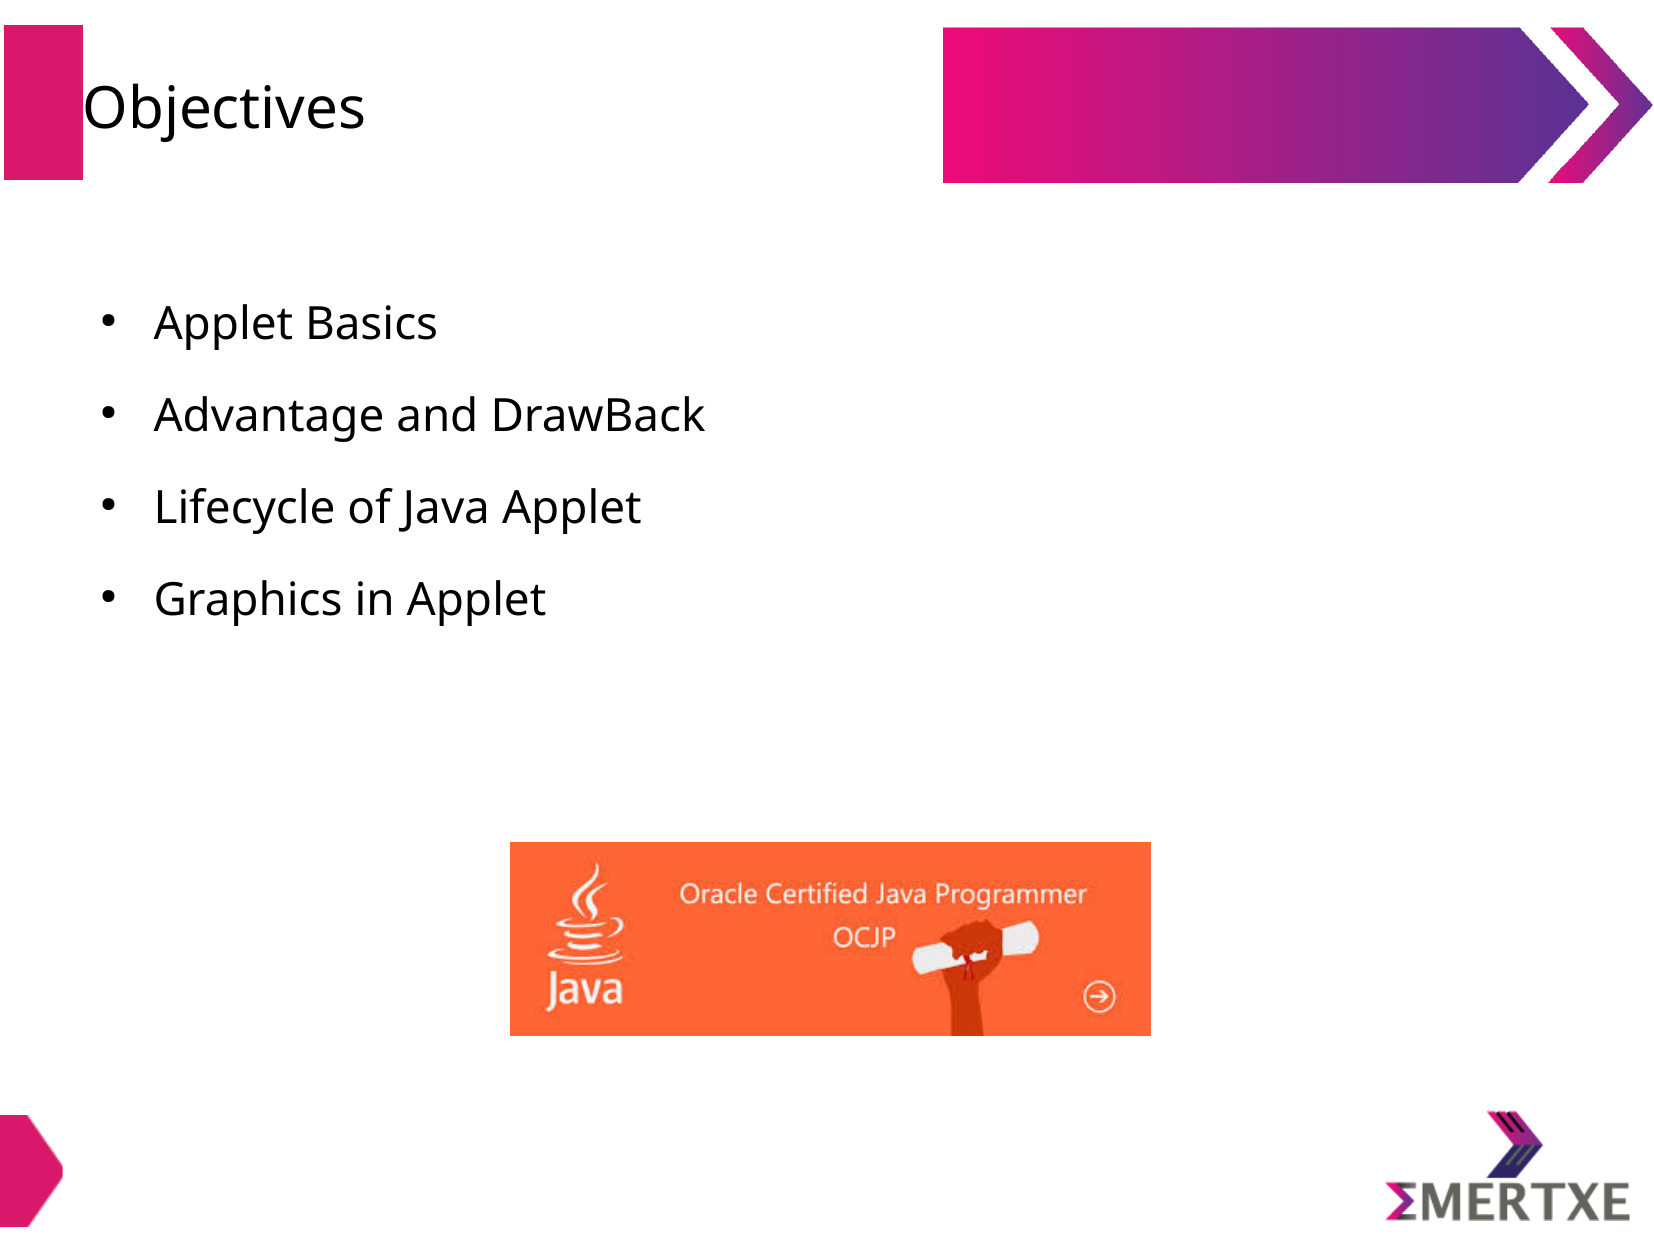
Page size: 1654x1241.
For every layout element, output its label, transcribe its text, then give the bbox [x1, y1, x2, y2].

picture [510, 842, 1151, 1036]
picture [1571, 27, 1653, 183]
list Applet Basics Advantage and DrawBack Lifecycle of Java Applet Graphics in Applet [82, 290, 1571, 1010]
picture [1385, 1107, 1631, 1221]
title Objectives [82, 2, 1571, 210]
